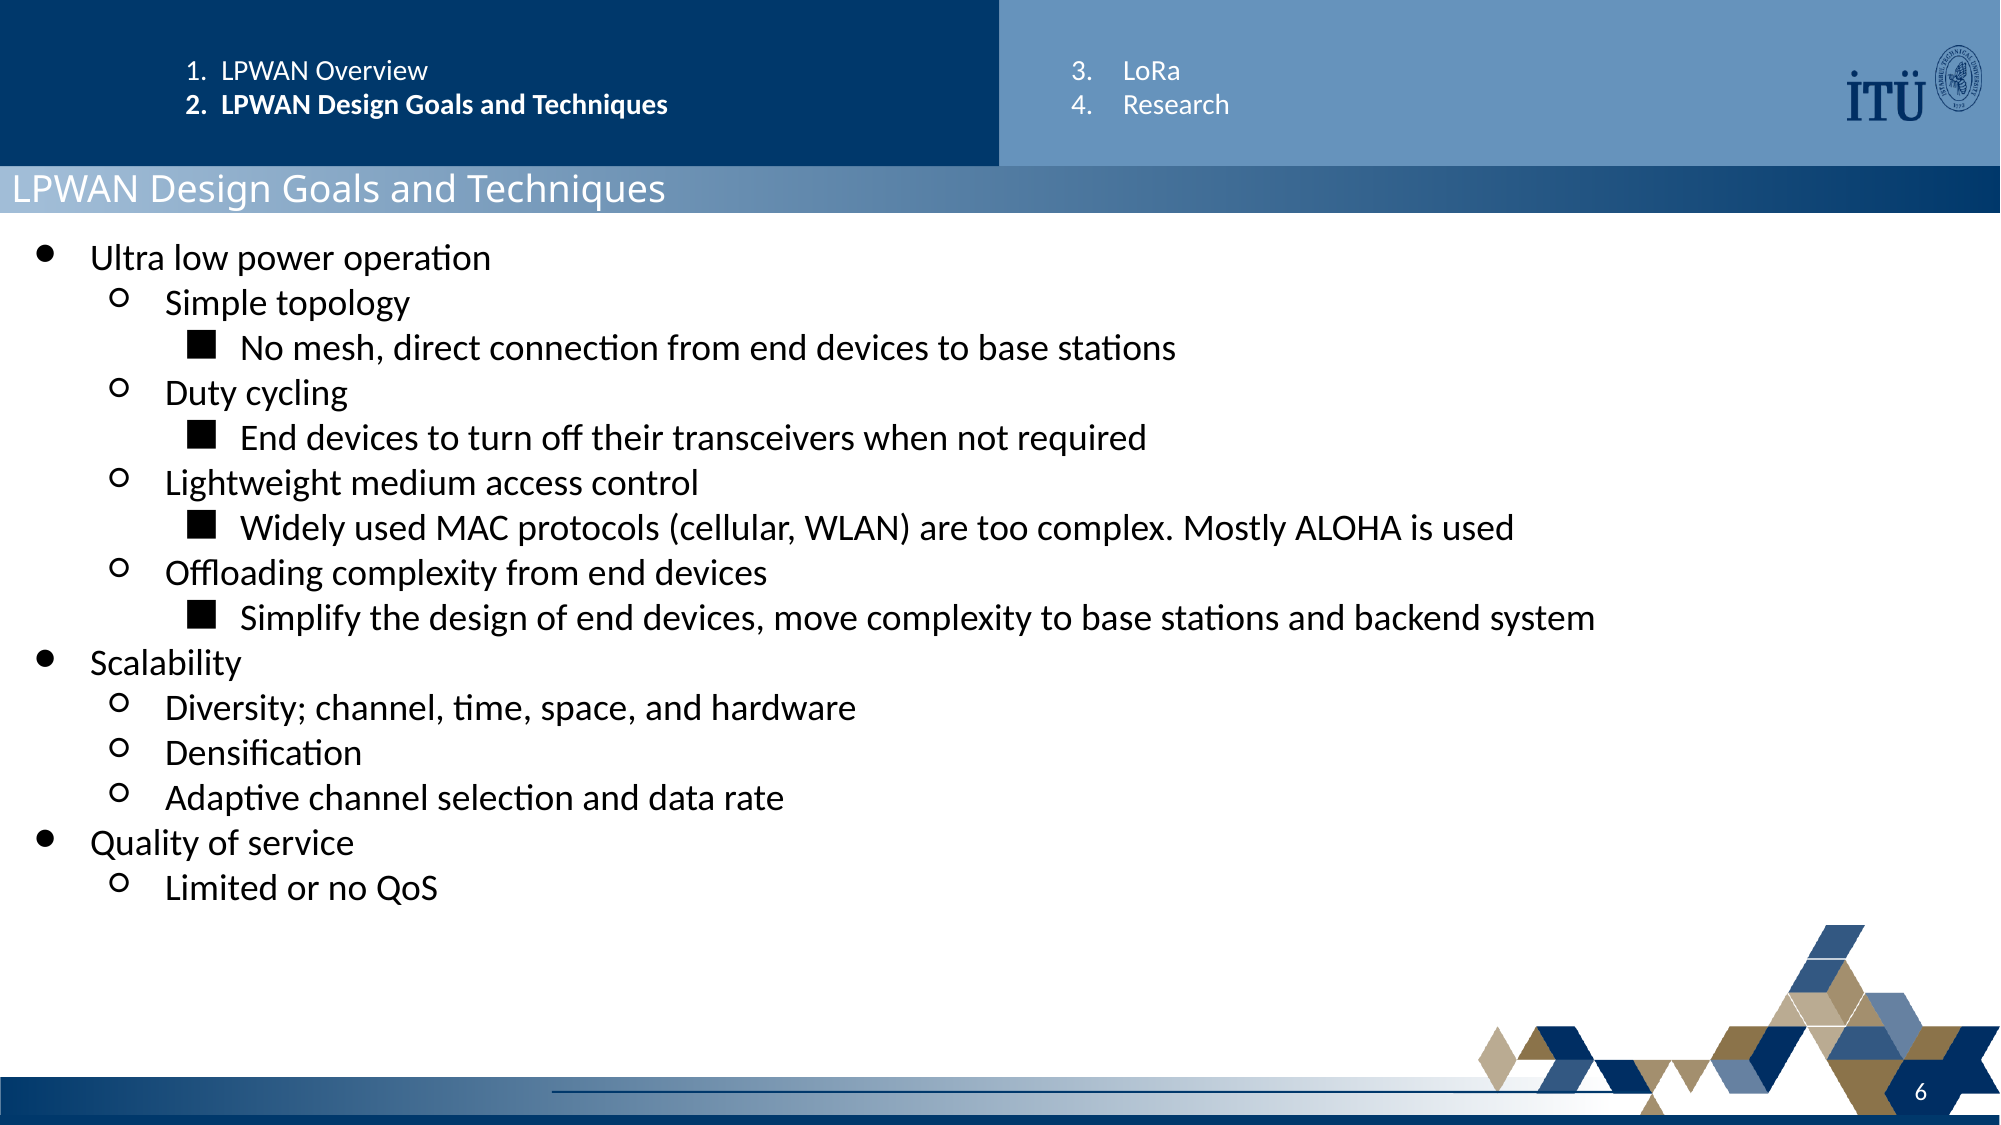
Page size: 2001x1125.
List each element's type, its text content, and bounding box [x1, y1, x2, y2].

text_box LPWAN Overview LPWAN Design Goals and Techniques [74, 43, 901, 151]
text_box Ultra low power operation Simple topology No mesh, direct connection from end devices to base stations Duty cycling End devices to turn off their transceivers when not required Lightweight medium access control Widely used MAC protocols (cellular, WLAN) are too complex. Mostly ALOHA is used Offloading complexity from end devices Simplify the design of end devices, move complexity to base stations and backend system Scalability Diversity; channel, time, space, and hardware Densification Adaptive channel selection and data rate Quality of service Limited or no QoS [0, 225, 1859, 1008]
text_box LoRa Research [1033, 43, 1859, 151]
list LPWAN Design Goals and Techniques [11, 162, 1992, 212]
picture [1859, 45, 1982, 121]
slide_number 1 [1880, 1059, 1962, 1122]
picture [1478, 925, 2000, 1115]
